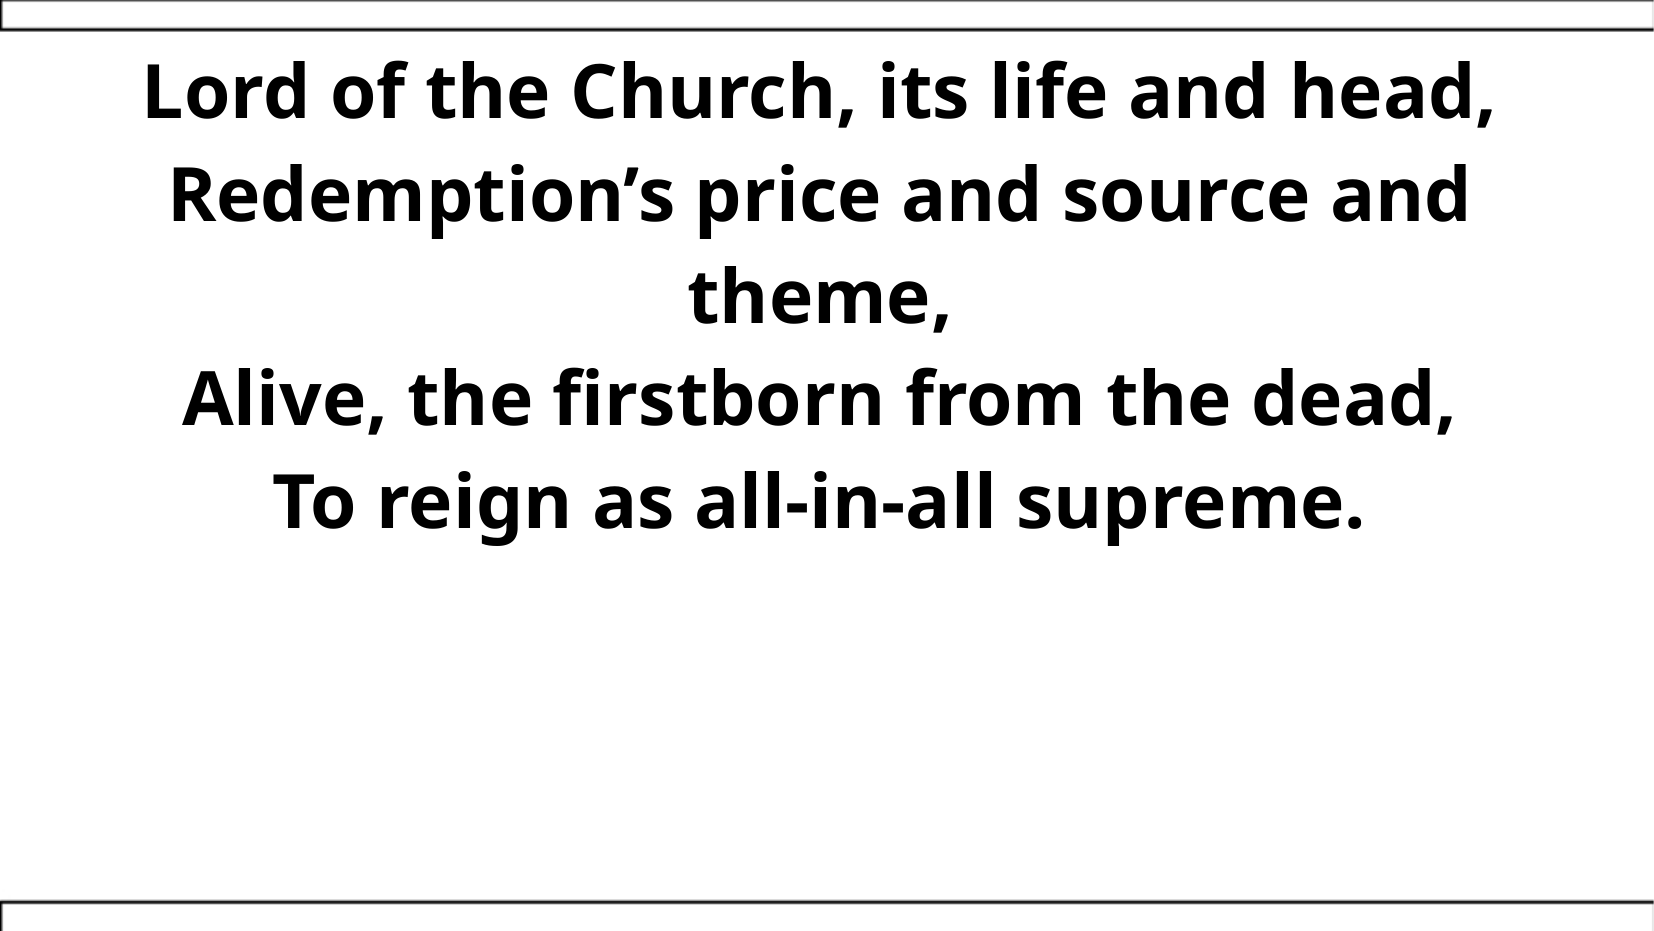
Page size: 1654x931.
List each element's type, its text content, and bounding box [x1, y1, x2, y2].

picture [0, 0, 1654, 931]
text_box Lord of the Church, its life and head, Redemption’s price and source and theme, Alive, the firstborn from the dead, To reign as all-in-all supreme. [47, 31, 1593, 446]
